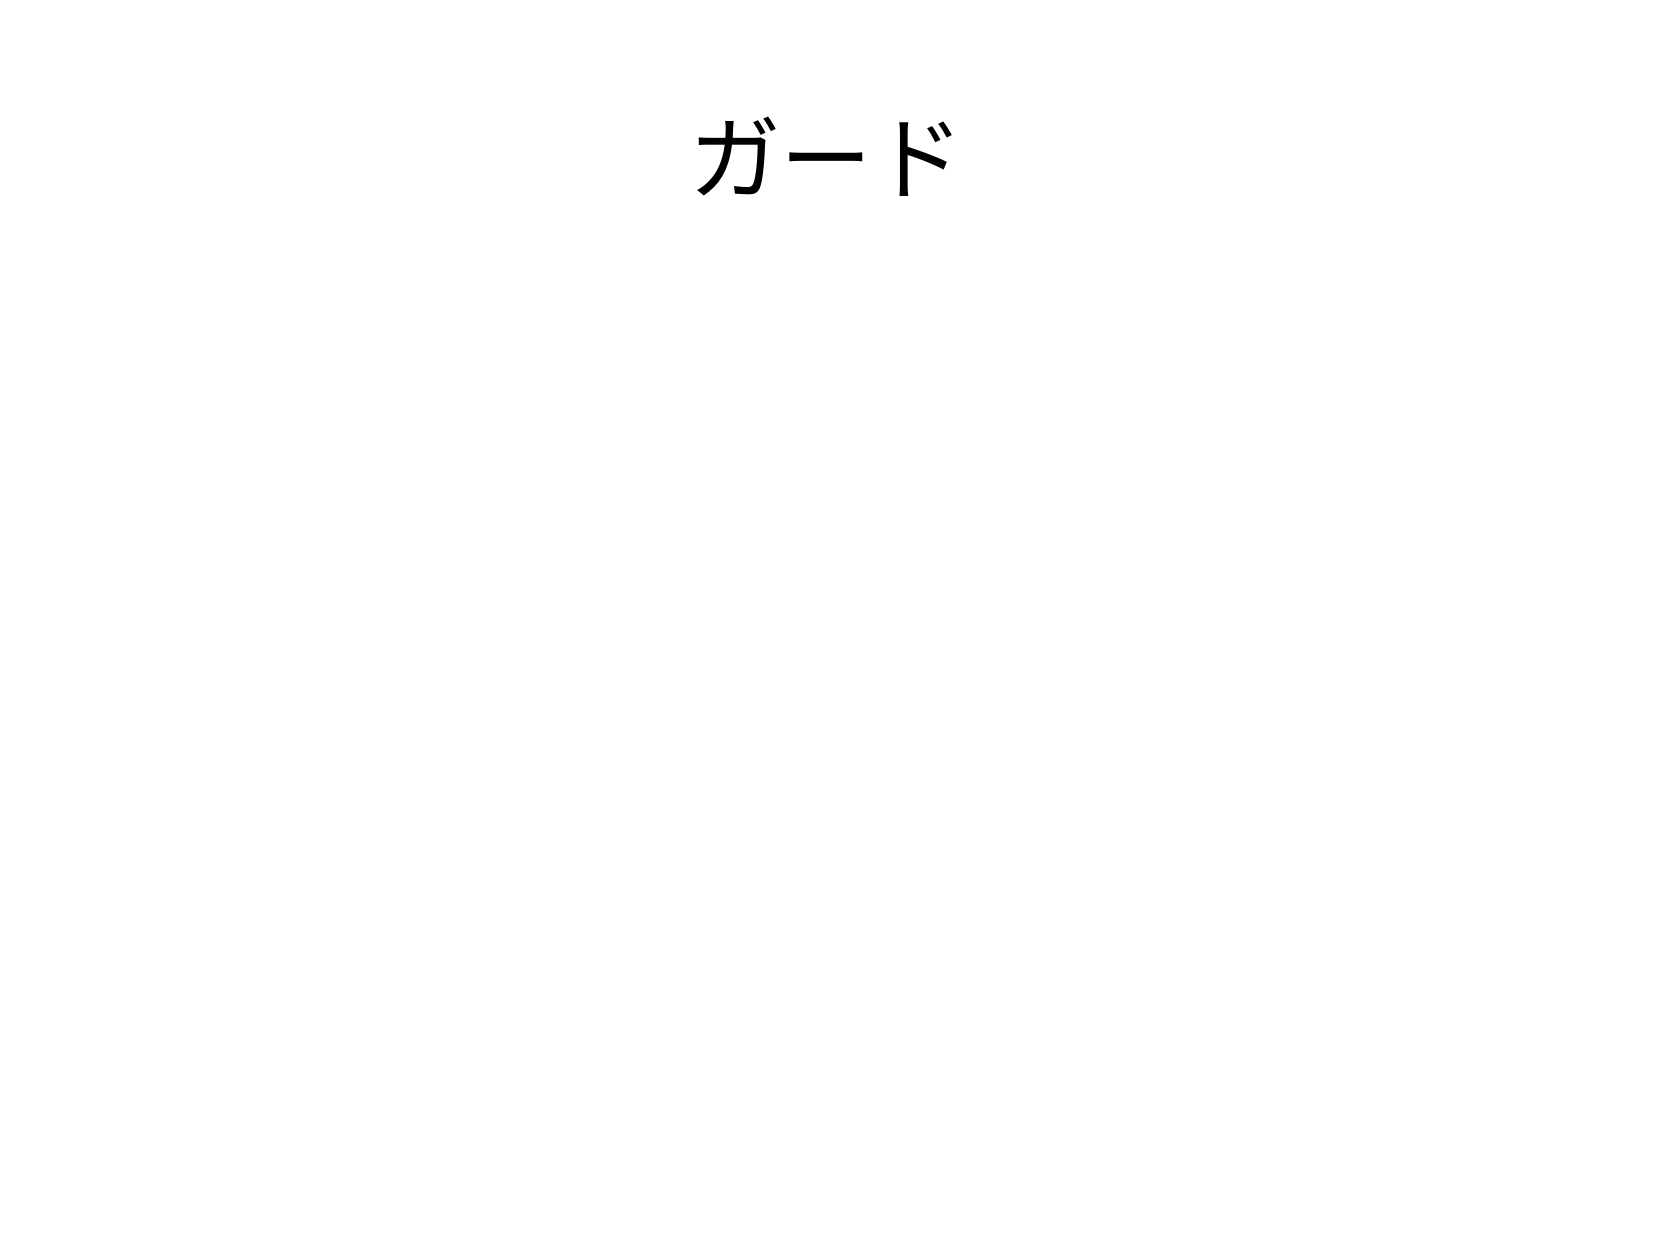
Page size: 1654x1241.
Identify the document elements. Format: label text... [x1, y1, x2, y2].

title ガード [82, 49, 1571, 257]
